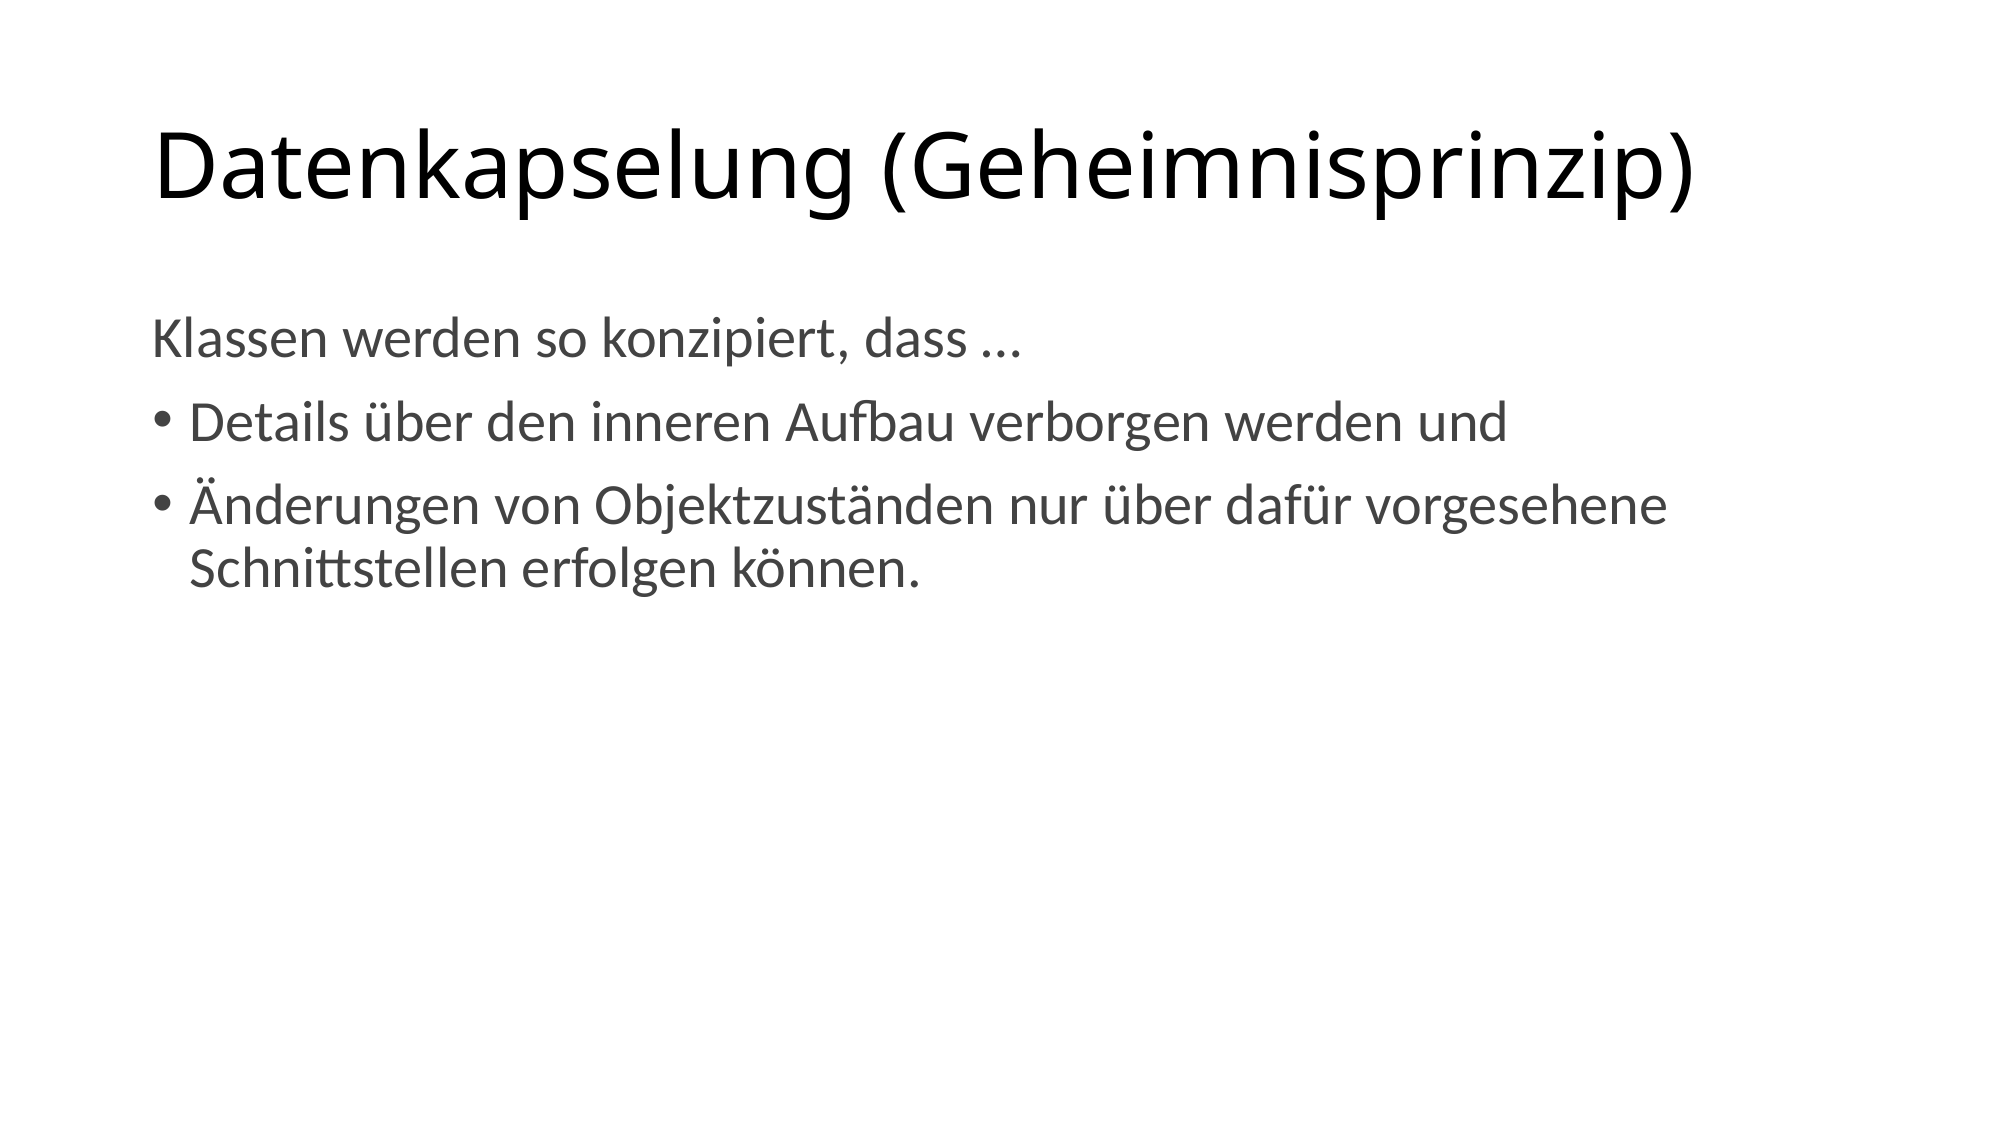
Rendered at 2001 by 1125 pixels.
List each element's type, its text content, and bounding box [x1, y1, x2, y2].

list Klassen werden so konzipiert, dass … Details über den inneren Aufbau verborgen werden und Änderungen von Objektzuständen nur über dafür vorgesehene Schnittstellen erfolgen können. [137, 299, 1863, 1014]
title Datenkapselung (Geheimnisprinzip) [137, 59, 1863, 278]
